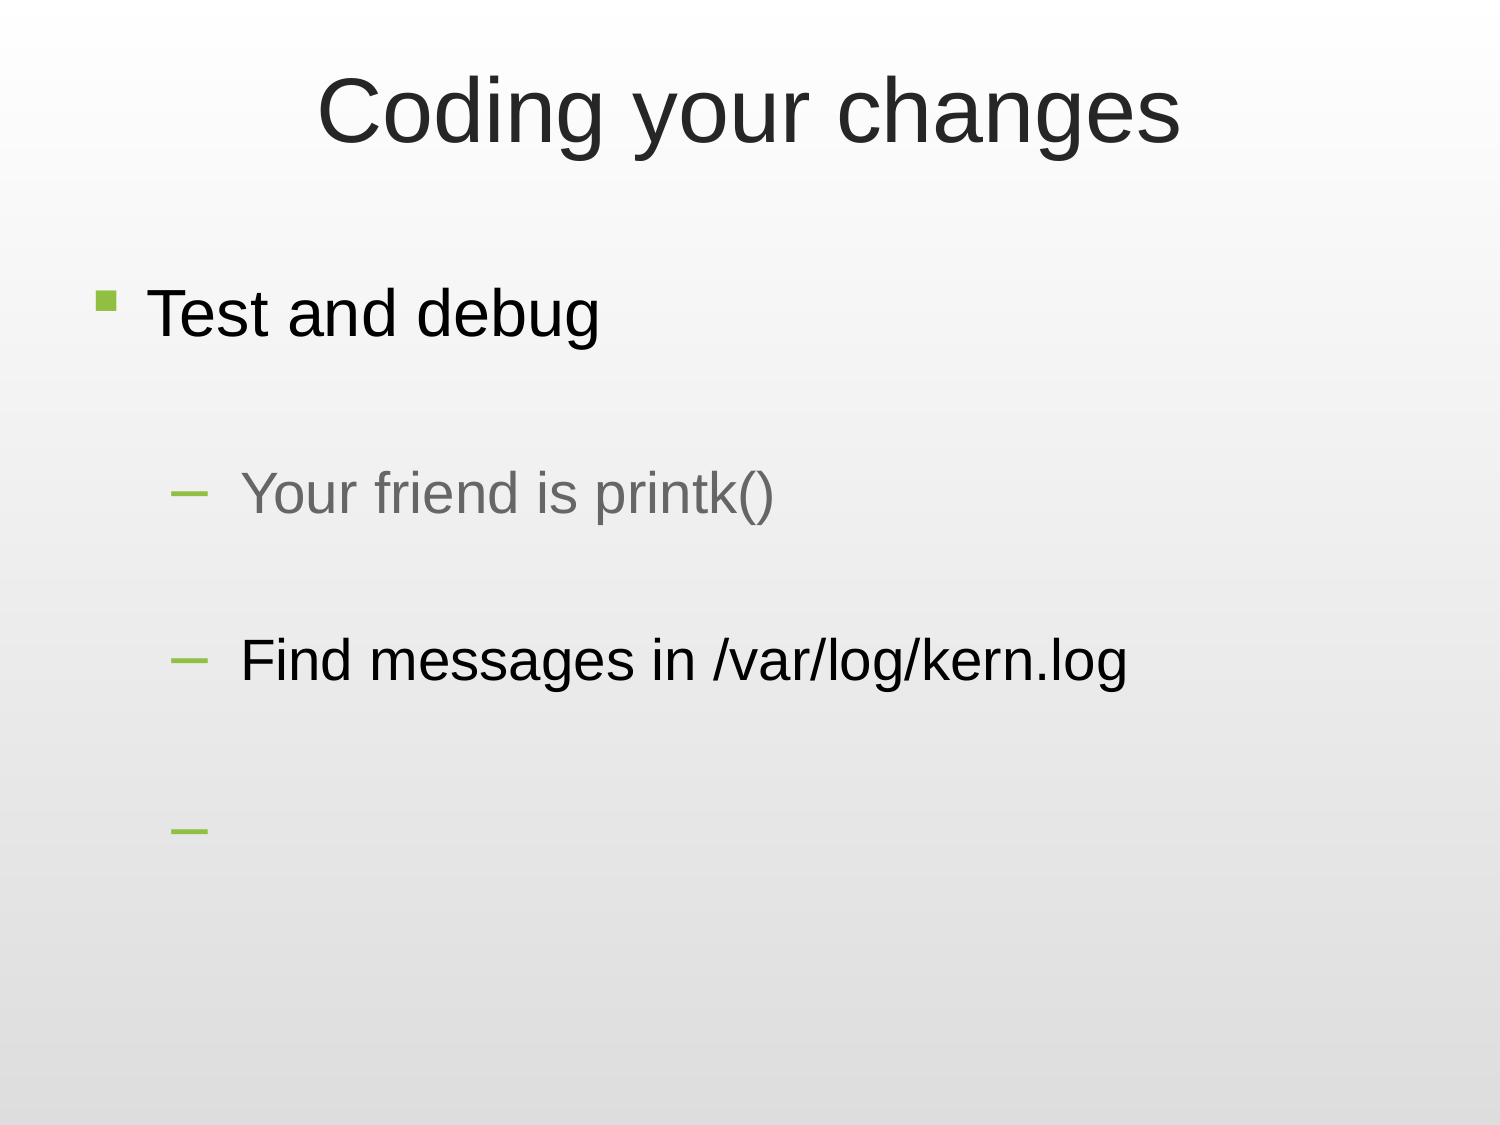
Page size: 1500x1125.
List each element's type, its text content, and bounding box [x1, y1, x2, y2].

title Coding your changes [75, 19, 1425, 191]
list Test and debug Your friend is printk() Find messages in /var/log/kern.log [75, 262, 1425, 1005]
